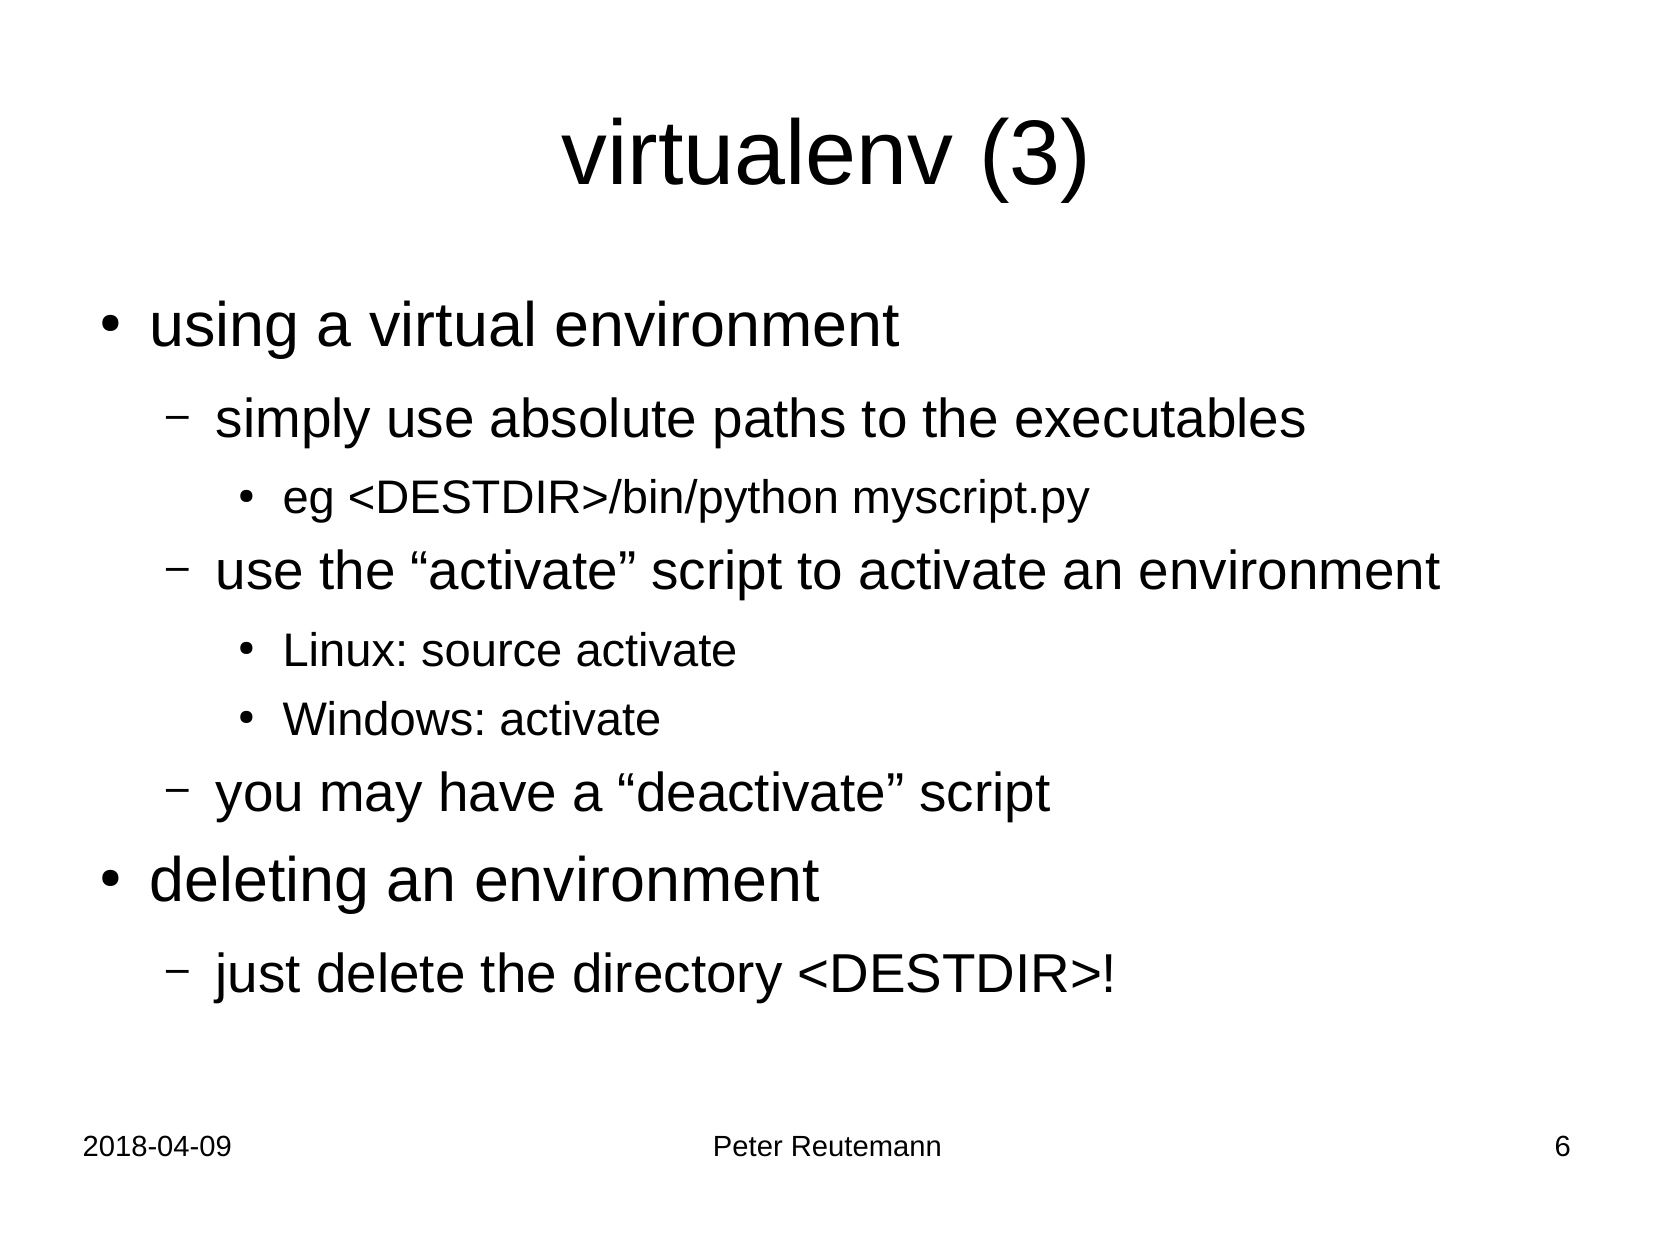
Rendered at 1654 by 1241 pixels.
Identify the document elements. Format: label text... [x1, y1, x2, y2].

list using a virtual environment simply use absolute paths to the executables eg <DESTDIR>/bin/python myscript.py use the “activate” script to activate an environment Linux: source activate Windows: activate you may have a “deactivate” script deleting an environment just delete the directory <DESTDIR>! [82, 290, 1538, 1010]
title virtualenv (3) [82, 49, 1571, 257]
